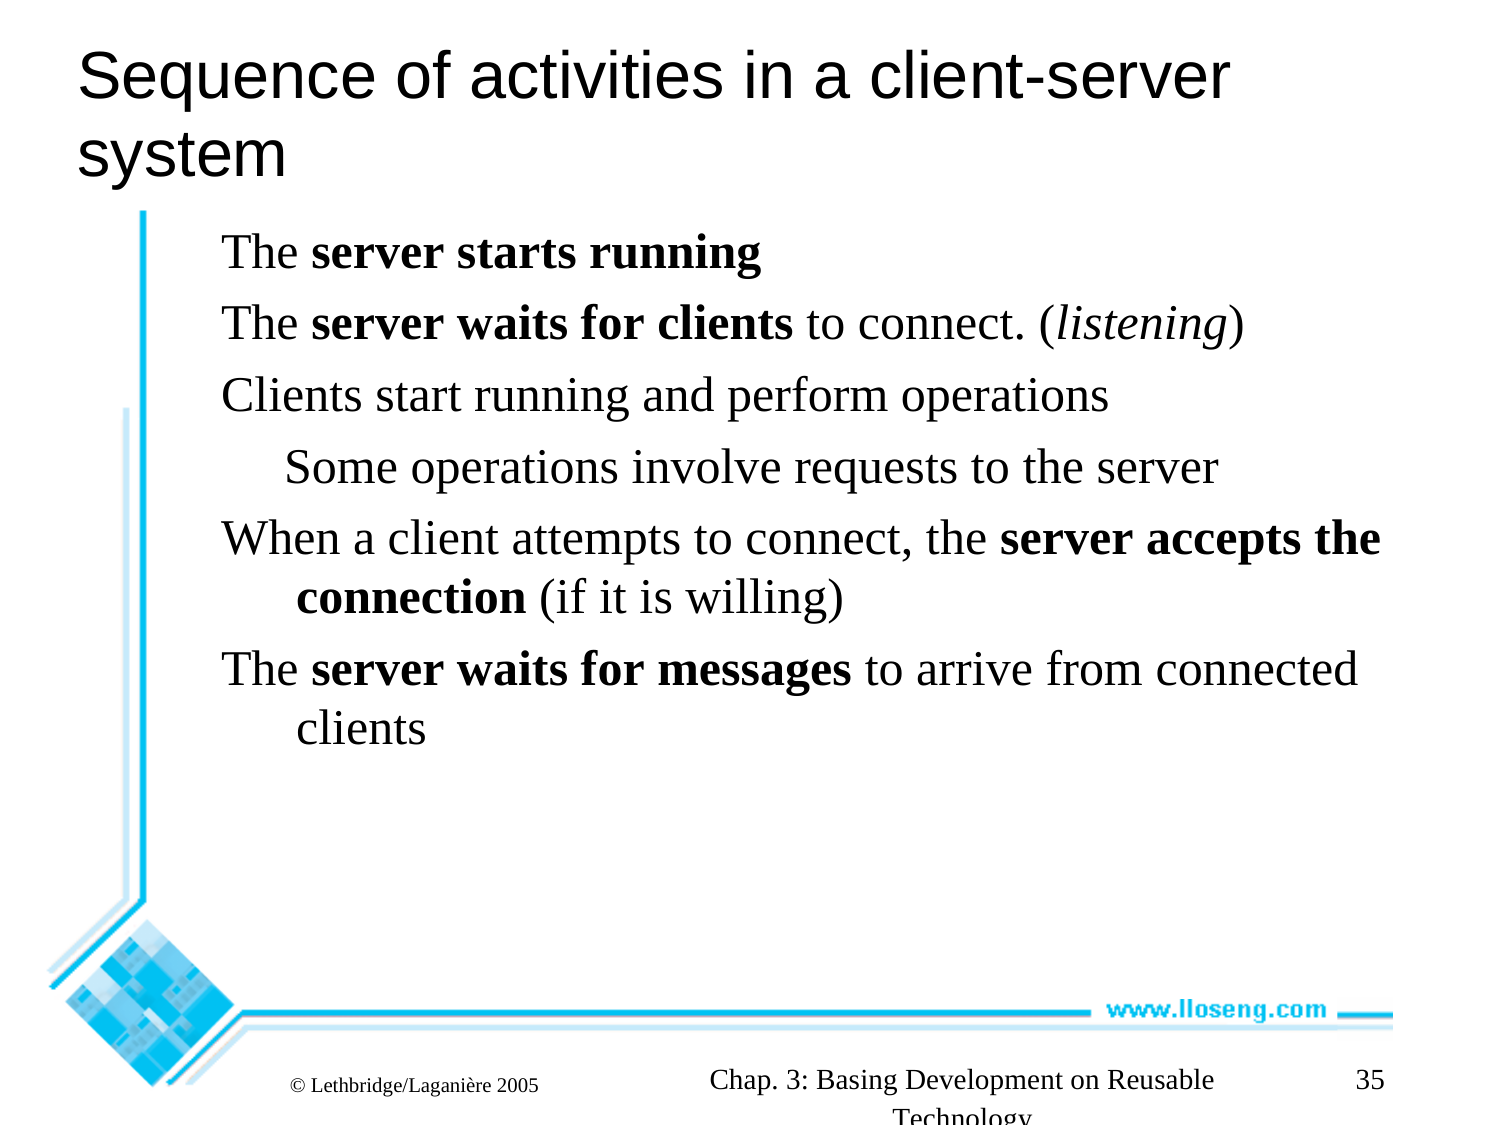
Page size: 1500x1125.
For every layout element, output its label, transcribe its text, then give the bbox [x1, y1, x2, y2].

title Sequence of activities in a client-server system [62, 27, 1413, 198]
text_box Chap. 3: Basing Development on Reusable Technology [624, 1050, 1300, 1125]
text_box 15 [1325, 1050, 1401, 1125]
text_box © Lethbridge/Laganière 2005 [275, 1062, 601, 1125]
list The server starts running The server waits for clients to connect. (listening) Clients start running and perform operations Some operations involve requests to the server When a client attempts to connect, the server accepts the connection (if it is willing) The server waits for messages to arrive from connected clients [174, 212, 1413, 1000]
picture [35, 199, 1363, 1089]
